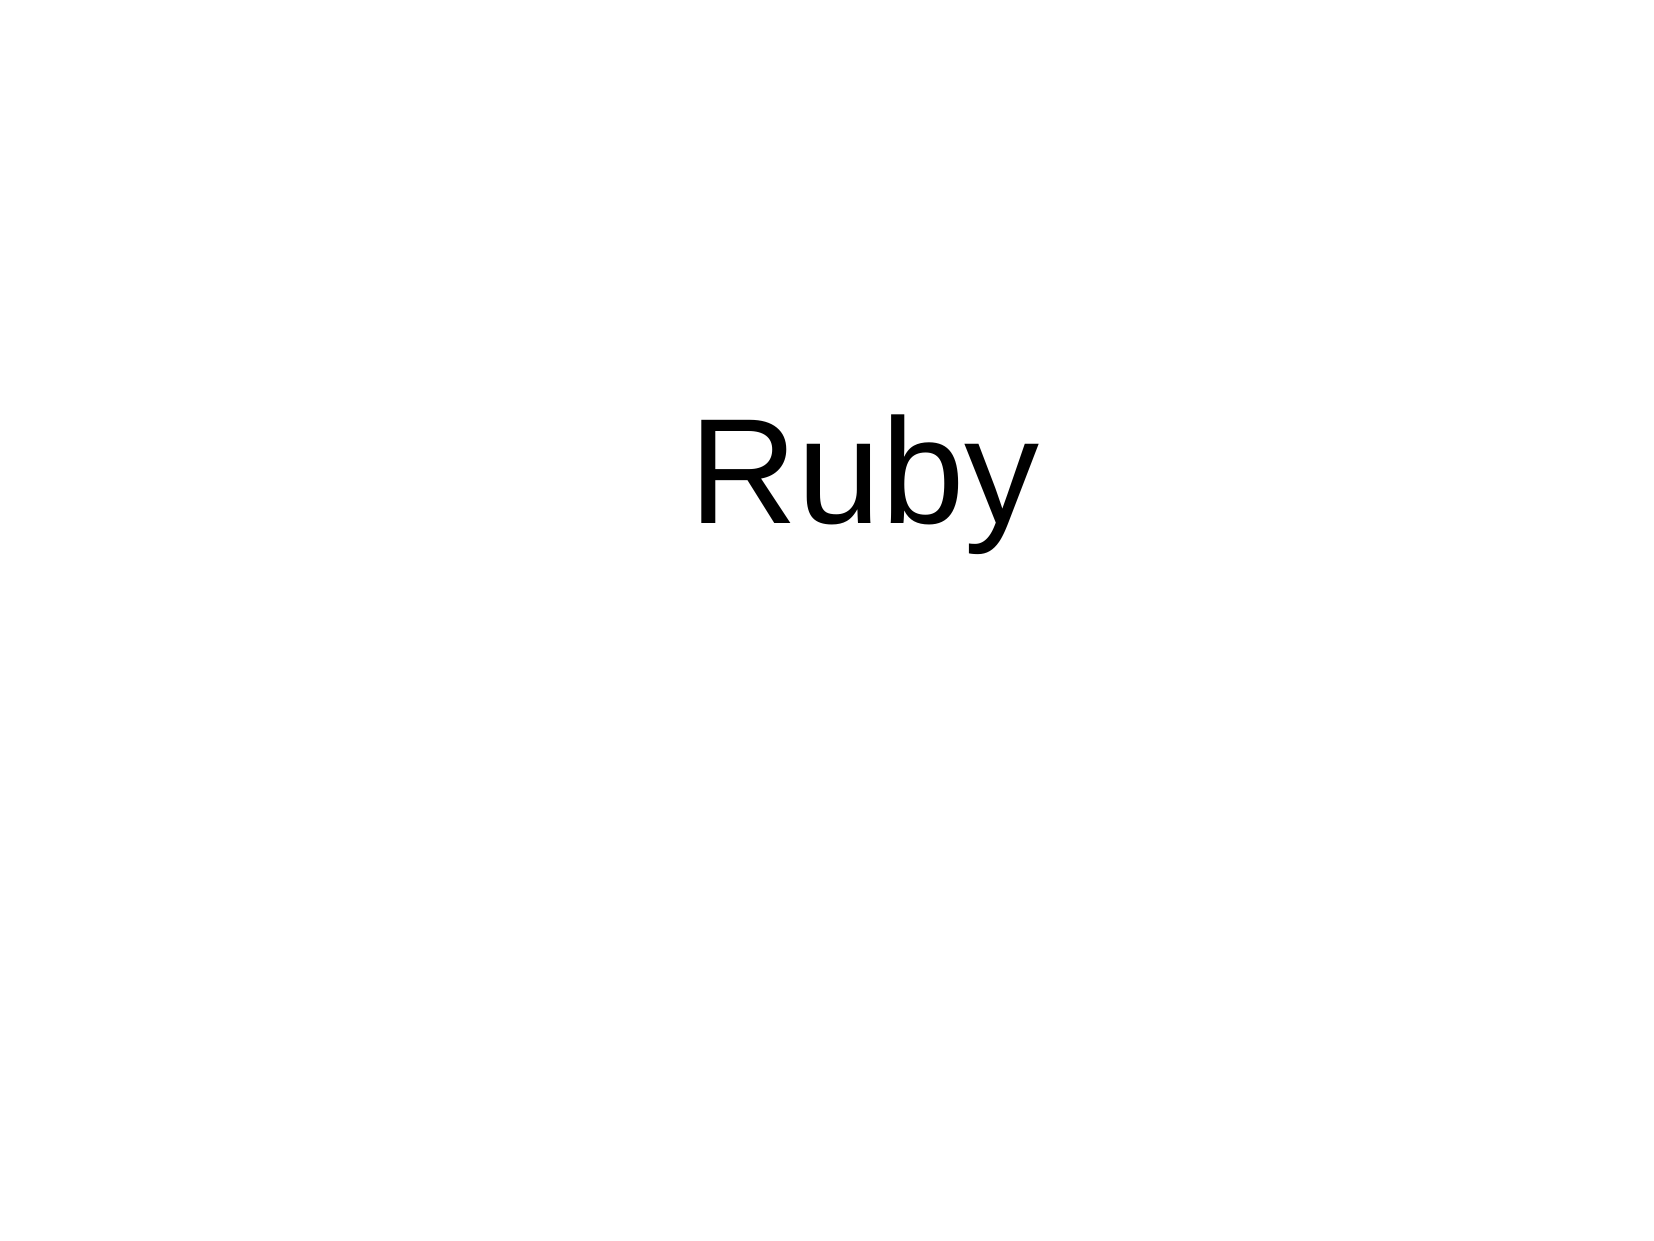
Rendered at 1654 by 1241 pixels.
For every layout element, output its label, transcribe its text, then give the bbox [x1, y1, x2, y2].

text_box Ruby [675, 380, 1055, 563]
